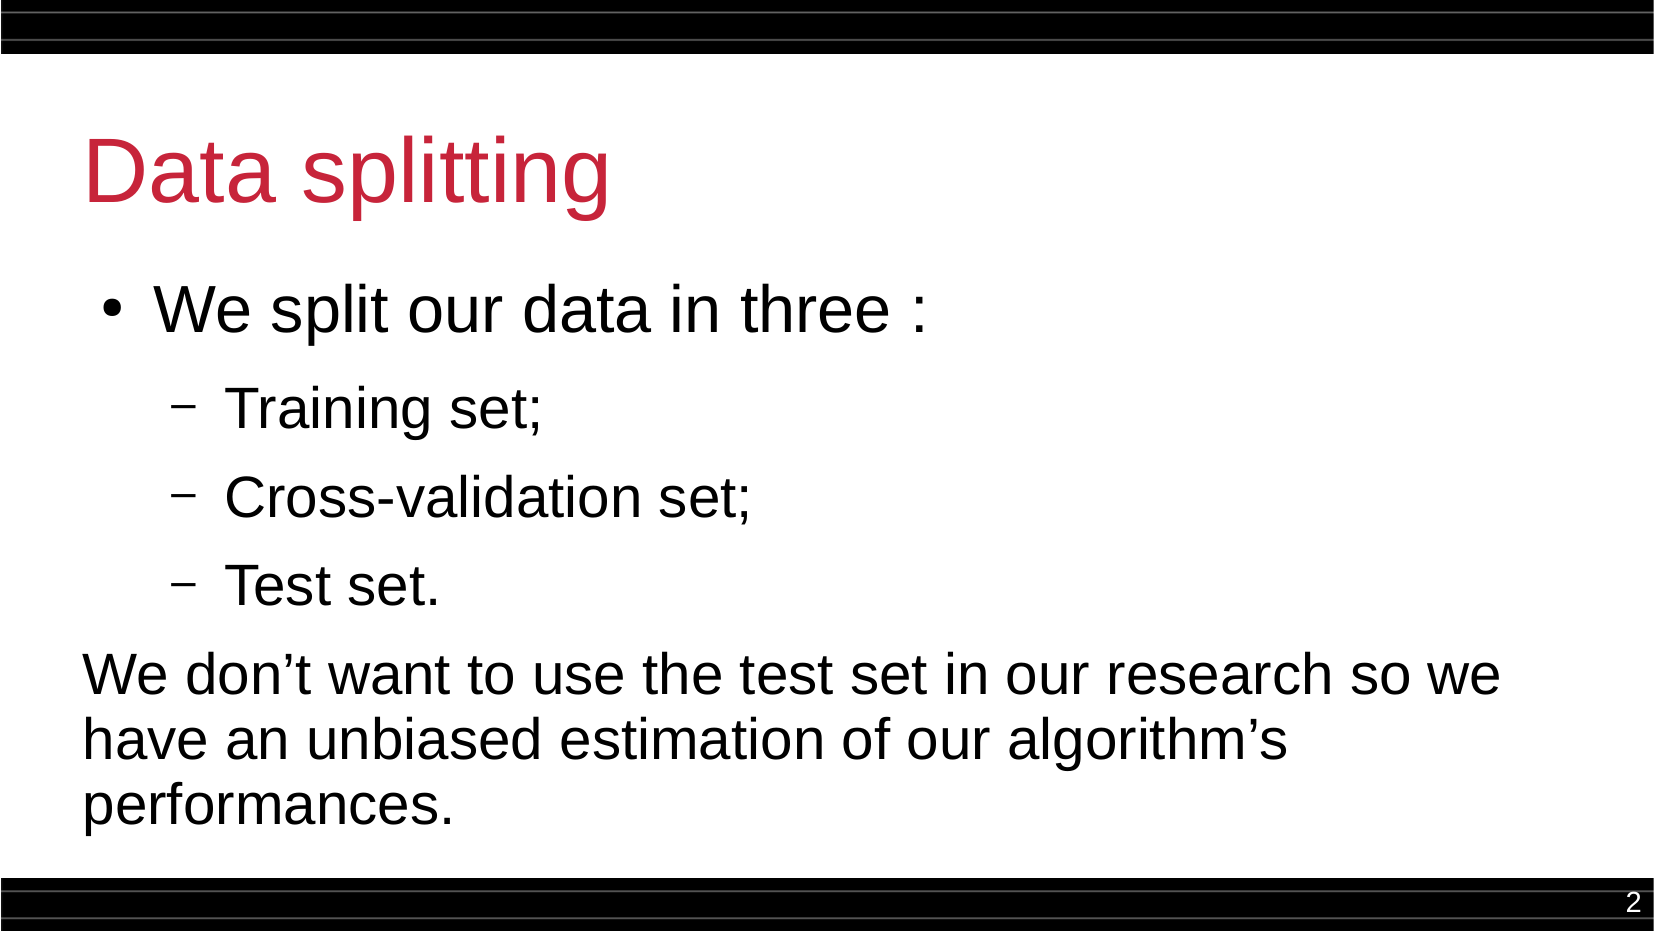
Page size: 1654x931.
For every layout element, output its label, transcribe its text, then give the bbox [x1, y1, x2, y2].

picture [1, 878, 1654, 931]
picture [1, 0, 1654, 54]
list We split our data in three : Training set; Cross-validation set; Test set. We don’t want to use the test set in our research so we have an unbiased estimation of our algorithm’s performances. [82, 271, 1571, 851]
title Data splitting [82, 92, 1571, 249]
